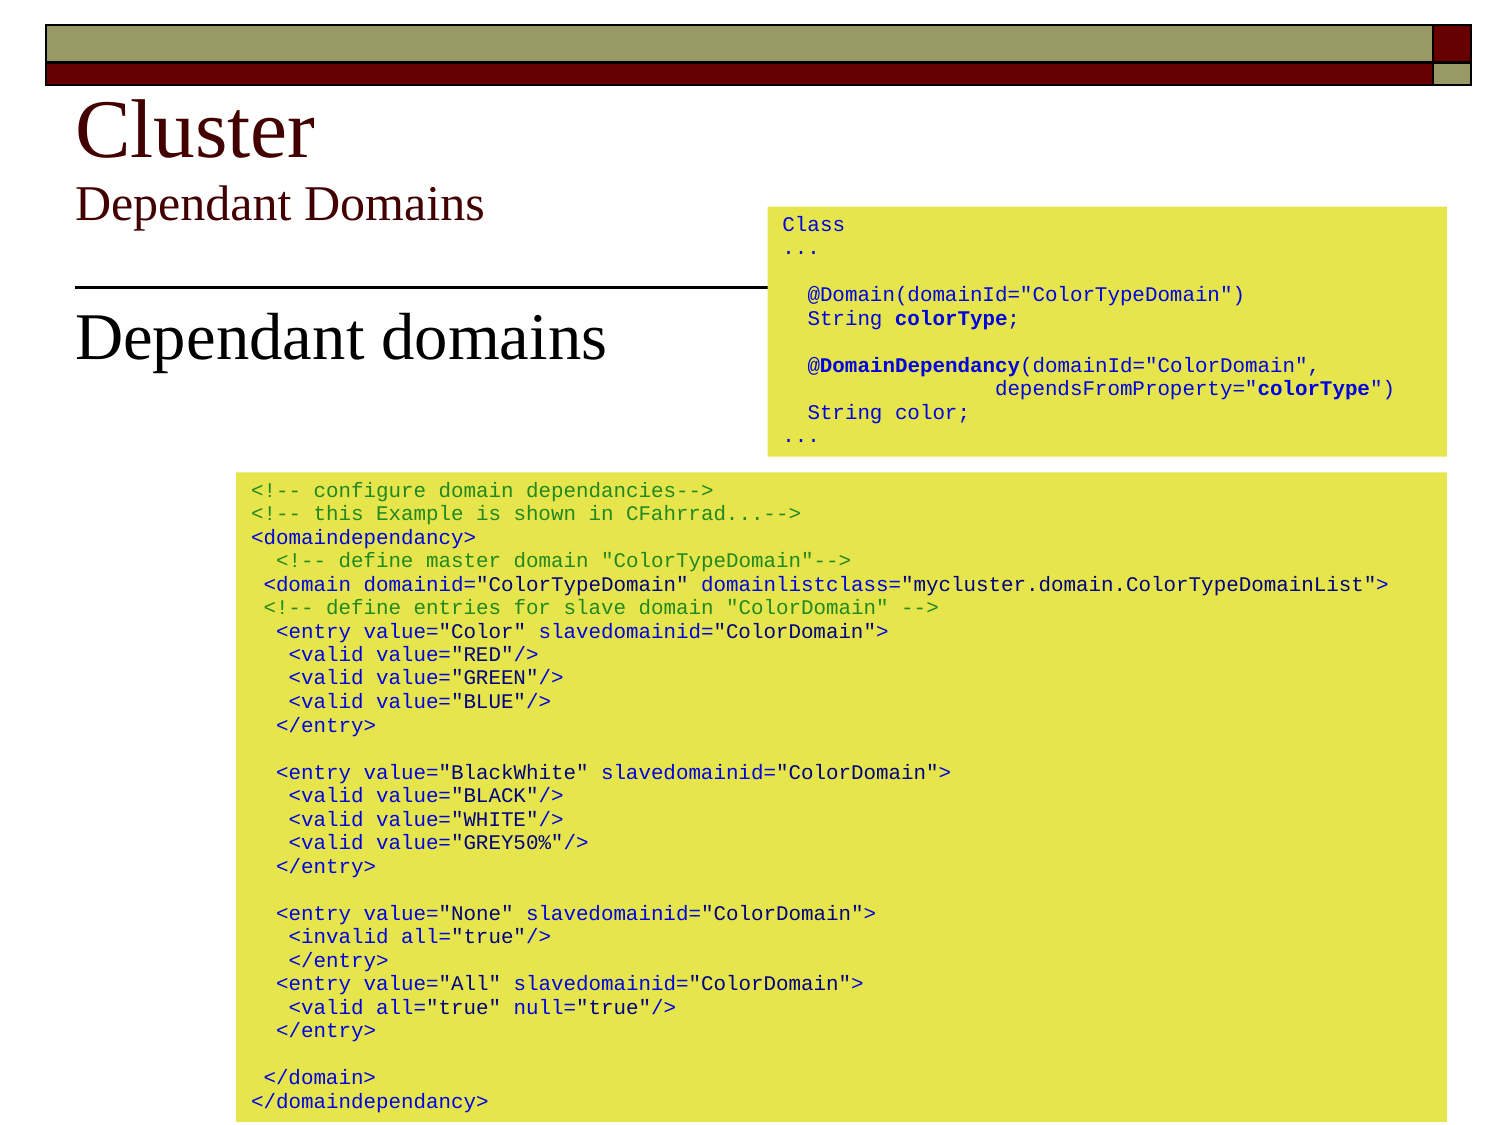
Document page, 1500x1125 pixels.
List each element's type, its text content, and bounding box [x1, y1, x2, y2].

text_box Class ... @Domain(domainId="ColorTypeDomain") String colorType; @DomainDependancy(domainId="ColorDomain", dependsFromProperty="colorType") String color; ... [767, 206, 1447, 450]
title Cluster Dependant Domains [75, 39, 1426, 276]
text_box <!-- configure domain dependancies--> <!-- this Example is shown in CFahrrad...--> <domaindependancy> <!-- define master domain "ColorTypeDomain"--> <domain domainid="ColorTypeDomain" domainlistclass="mycluster.domain.ColorTypeDomainList"> <!-- define entries for slave domain "ColorDomain" --> <entry value="Color" slavedomainid="ColorDomain"> <valid value="RED"/> <valid value="GREEN"/> <valid value="BLUE"/> </entry> <entry value="BlackWhite" slavedomainid="ColorDomain"> <valid value="BLACK"/> <valid value="WHITE"/> <valid value="GREY50%"/> </entry> <entry value="None" slavedomainid="ColorDomain"> <invalid all="true"/> </entry> <entry value="All" slavedomainid="ColorDomain"> <valid all="true" null="true"/> </entry> </domain> </domaindependancy> [236, 472, 1447, 1083]
list Dependant domains [75, 299, 1426, 1006]
